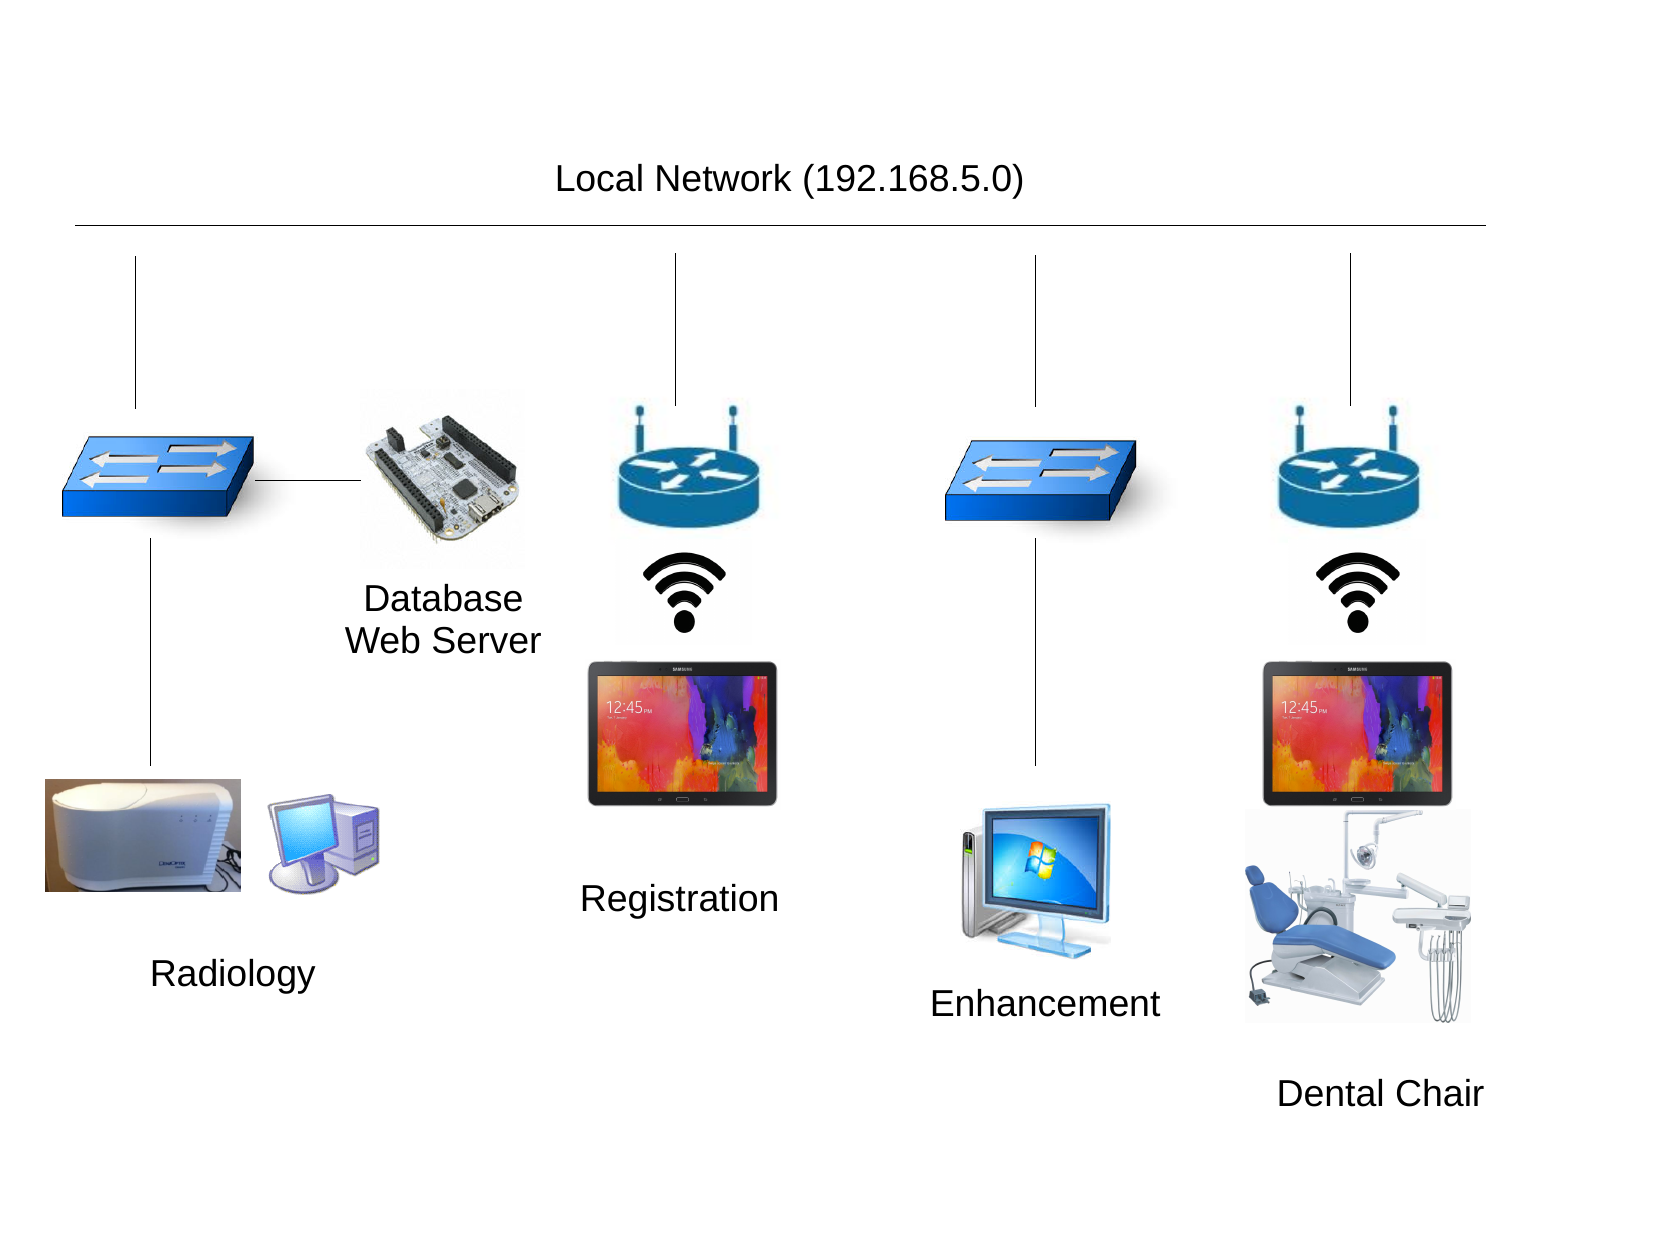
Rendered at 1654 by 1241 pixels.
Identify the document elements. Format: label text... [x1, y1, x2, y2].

picture [960, 779, 1111, 961]
picture [62, 407, 301, 542]
picture [1245, 659, 1471, 1023]
text_box Enhancement [915, 975, 1216, 1066]
text_box Local Network (192.168.5.0) [540, 150, 1041, 207]
picture [585, 659, 781, 811]
text_box Database Web Server [330, 570, 557, 669]
picture [583, 374, 796, 646]
text_box Registration [565, 870, 796, 927]
picture [45, 779, 400, 914]
text_box Dental Chair [1261, 1065, 1501, 1122]
picture [945, 411, 1183, 546]
picture [1243, 374, 1456, 646]
text_box Radiology [135, 945, 332, 1002]
picture [360, 389, 525, 569]
